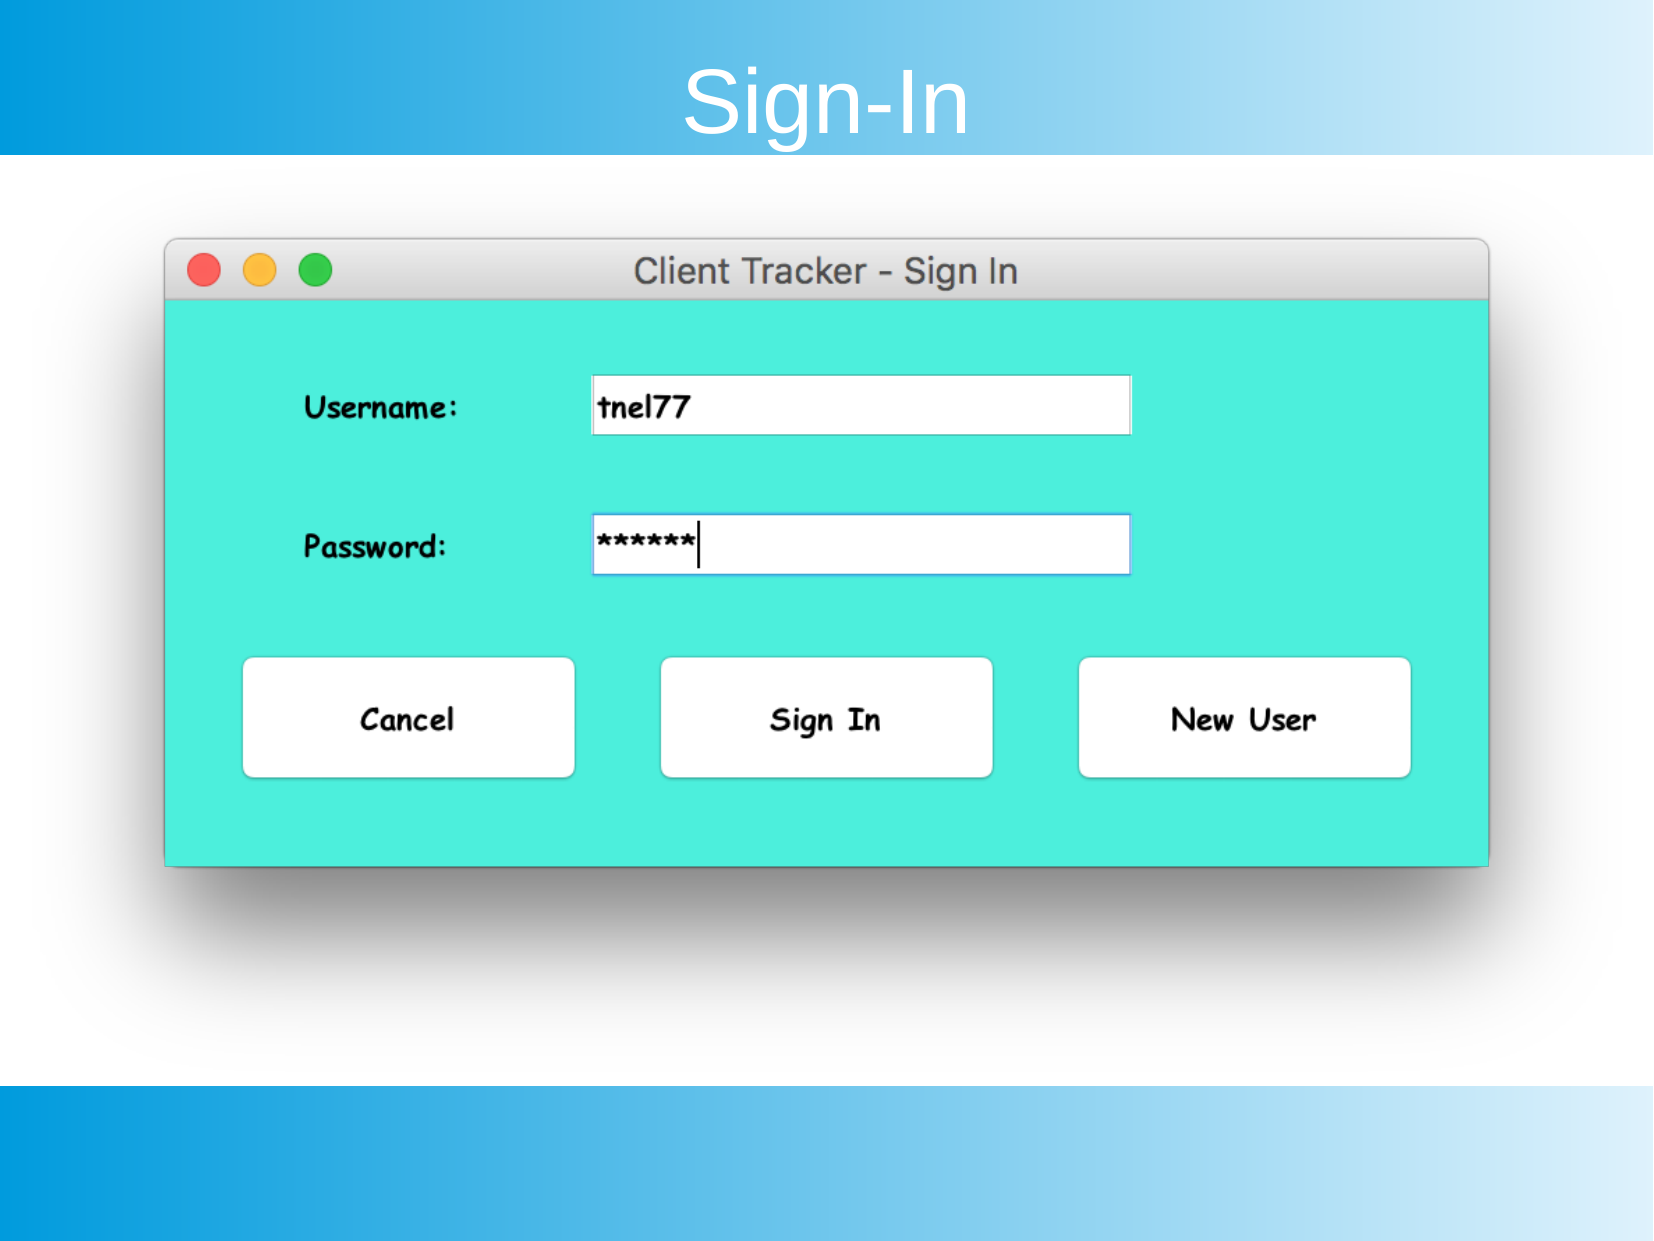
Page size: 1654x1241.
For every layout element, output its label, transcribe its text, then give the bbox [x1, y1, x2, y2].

picture [9, 150, 1645, 1241]
title Sign-In [82, 49, 1571, 150]
